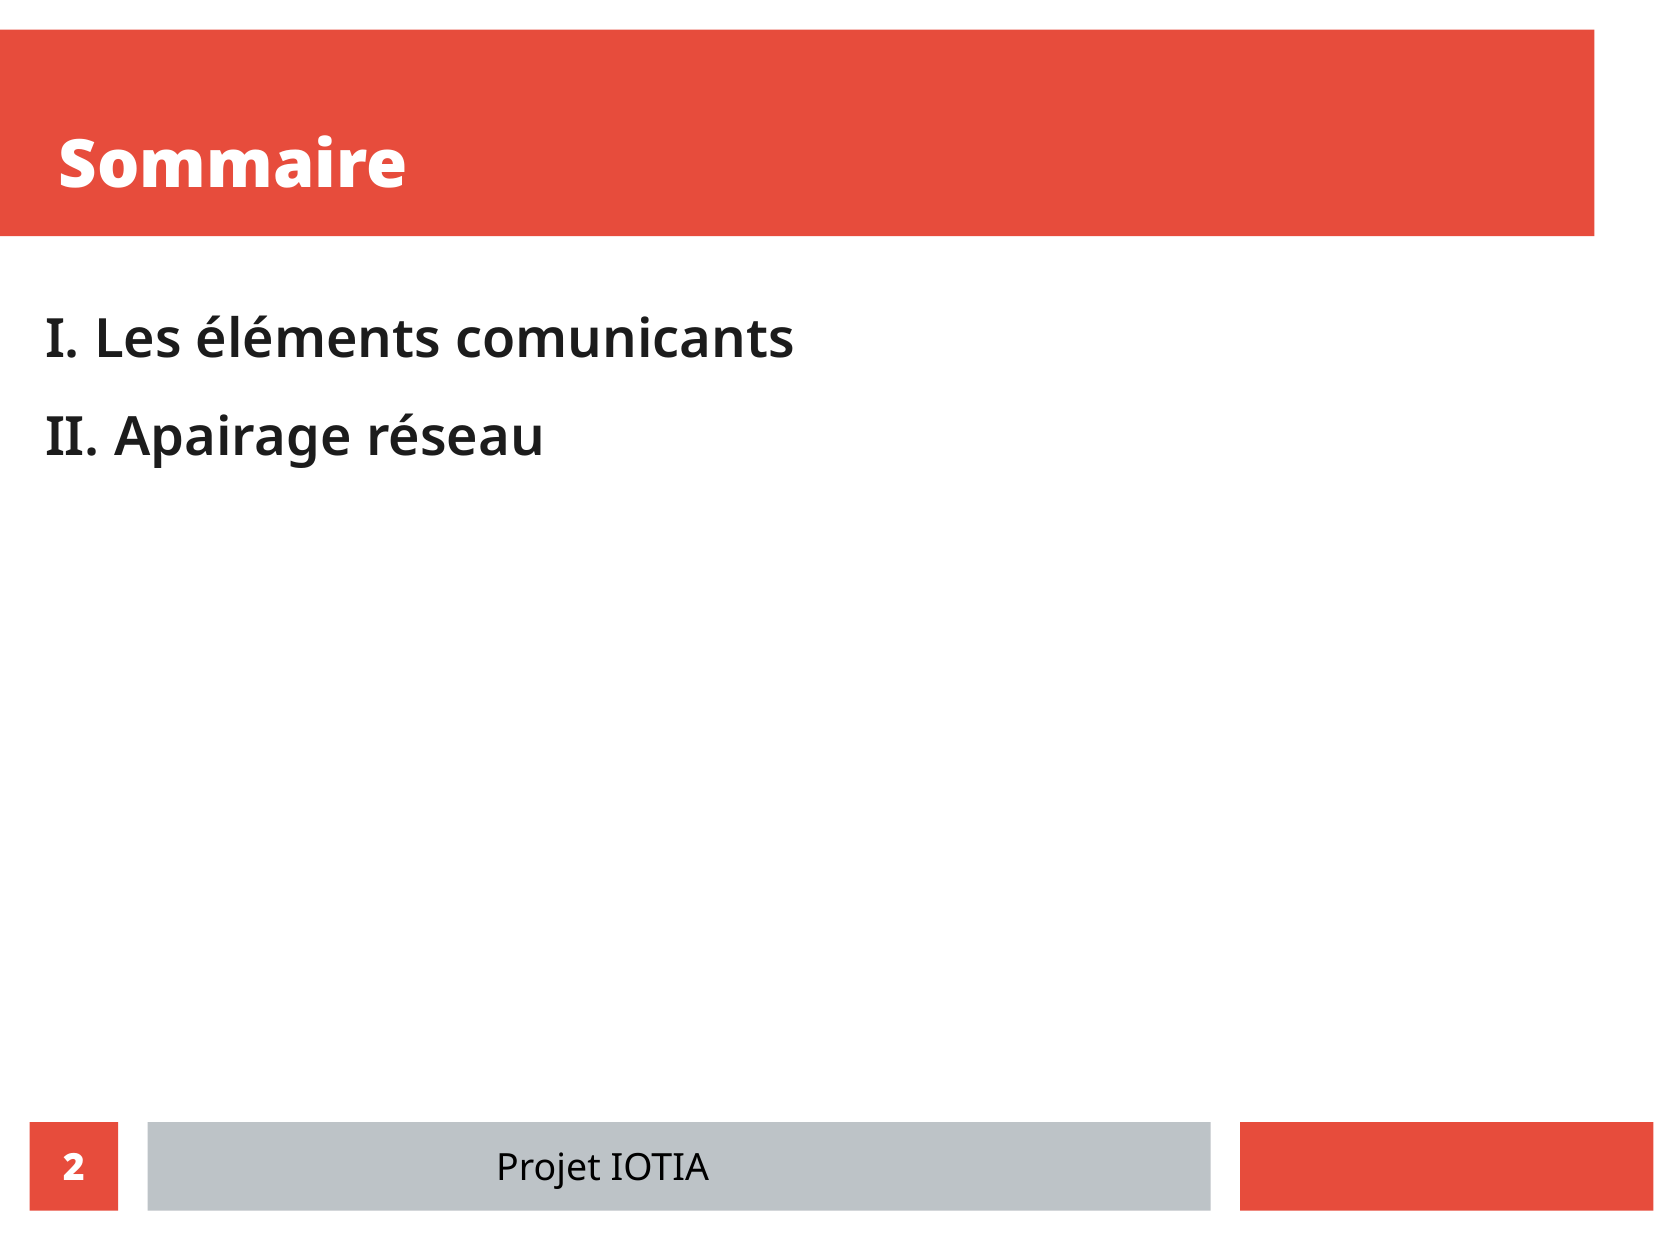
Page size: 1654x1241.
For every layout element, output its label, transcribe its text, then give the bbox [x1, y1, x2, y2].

list I. Les éléments comunicants II. Apairage réseau [45, 300, 1551, 1068]
title Sommaire [59, 59, 1595, 207]
